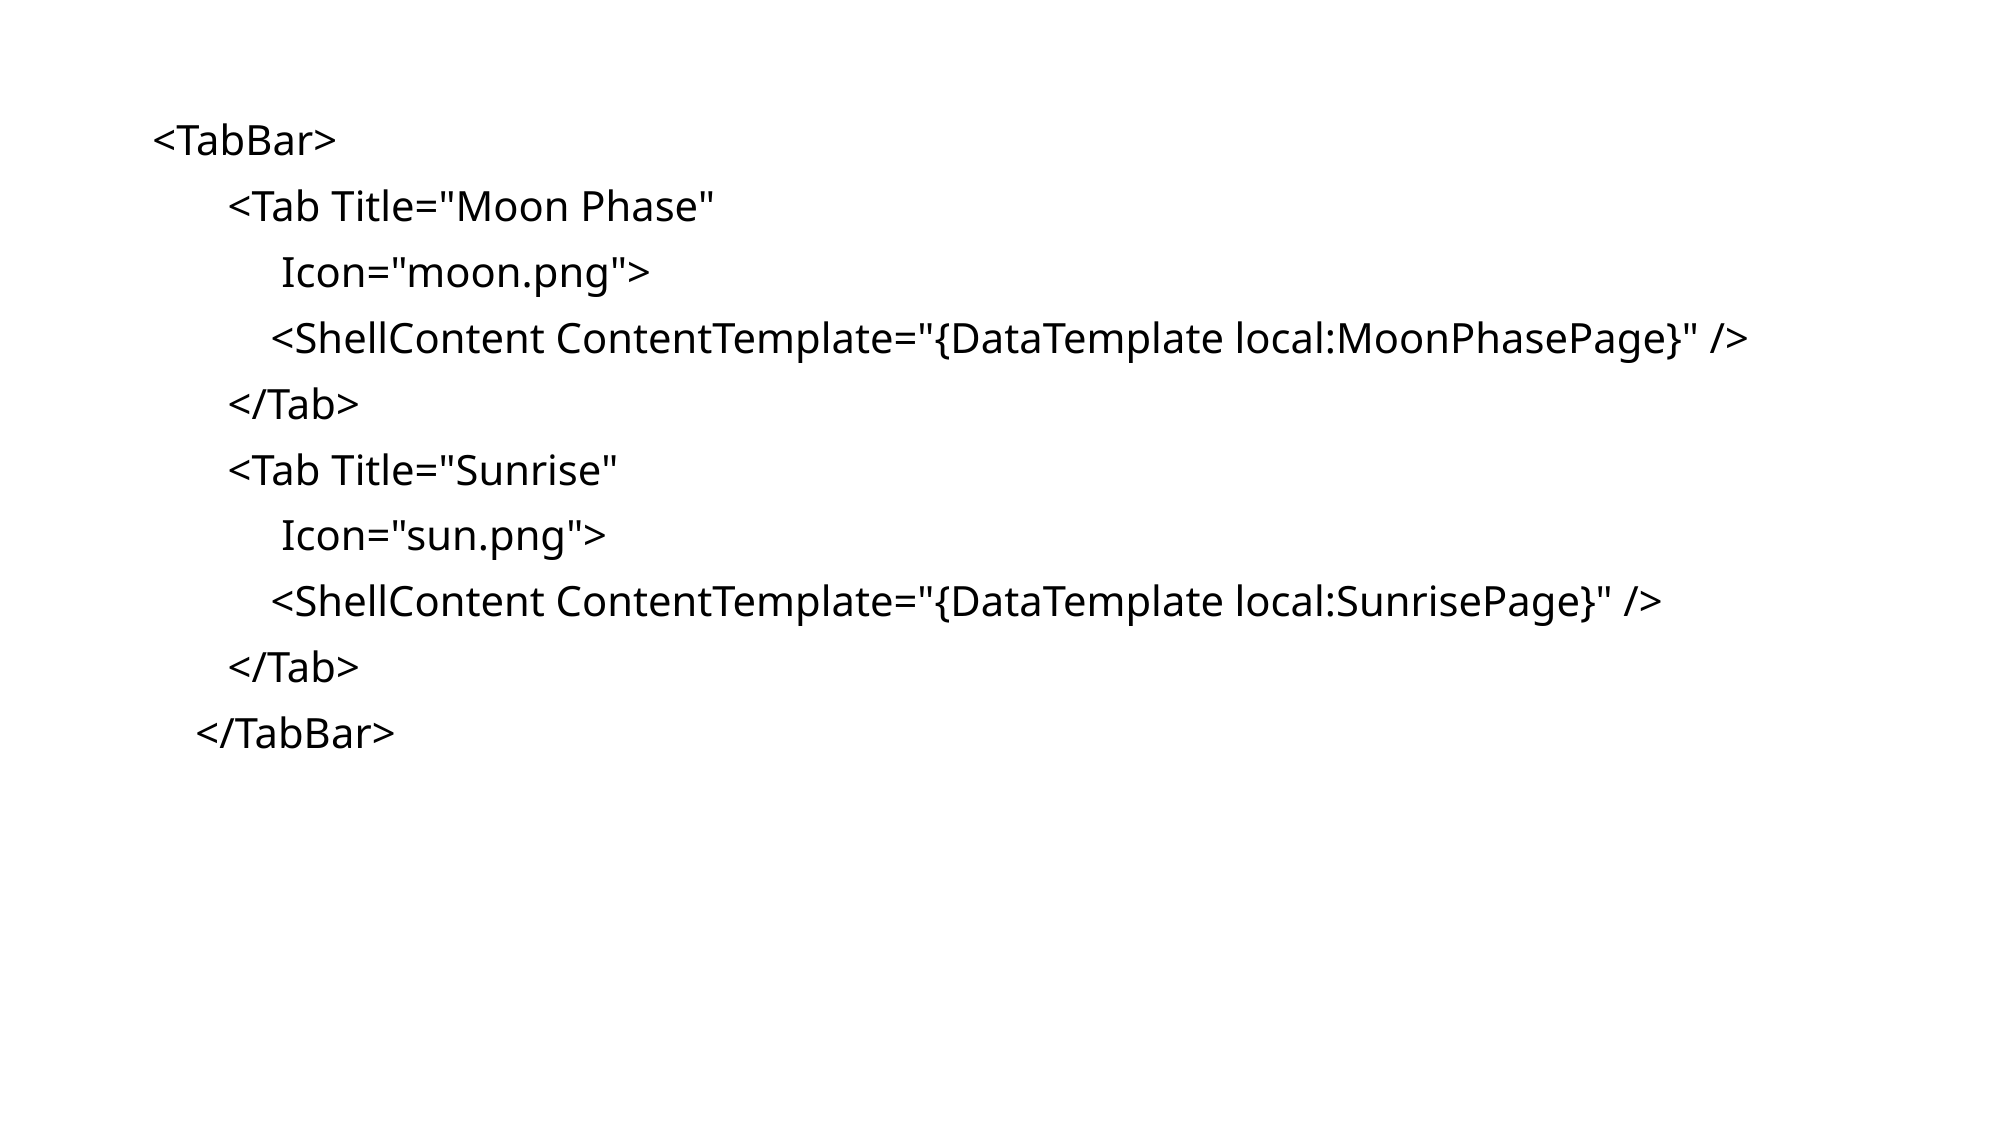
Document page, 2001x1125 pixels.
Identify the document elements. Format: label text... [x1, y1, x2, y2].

list <TabBar> <Tab Title="Moon Phase" Icon="moon.png"> <ShellContent ContentTemplate="{DataTemplate local:MoonPhasePage}" /> </Tab> <Tab Title="Sunrise" Icon="sun.png"> <ShellContent ContentTemplate="{DataTemplate local:SunrisePage}" /> </Tab> </TabBar> [137, 111, 1863, 826]
